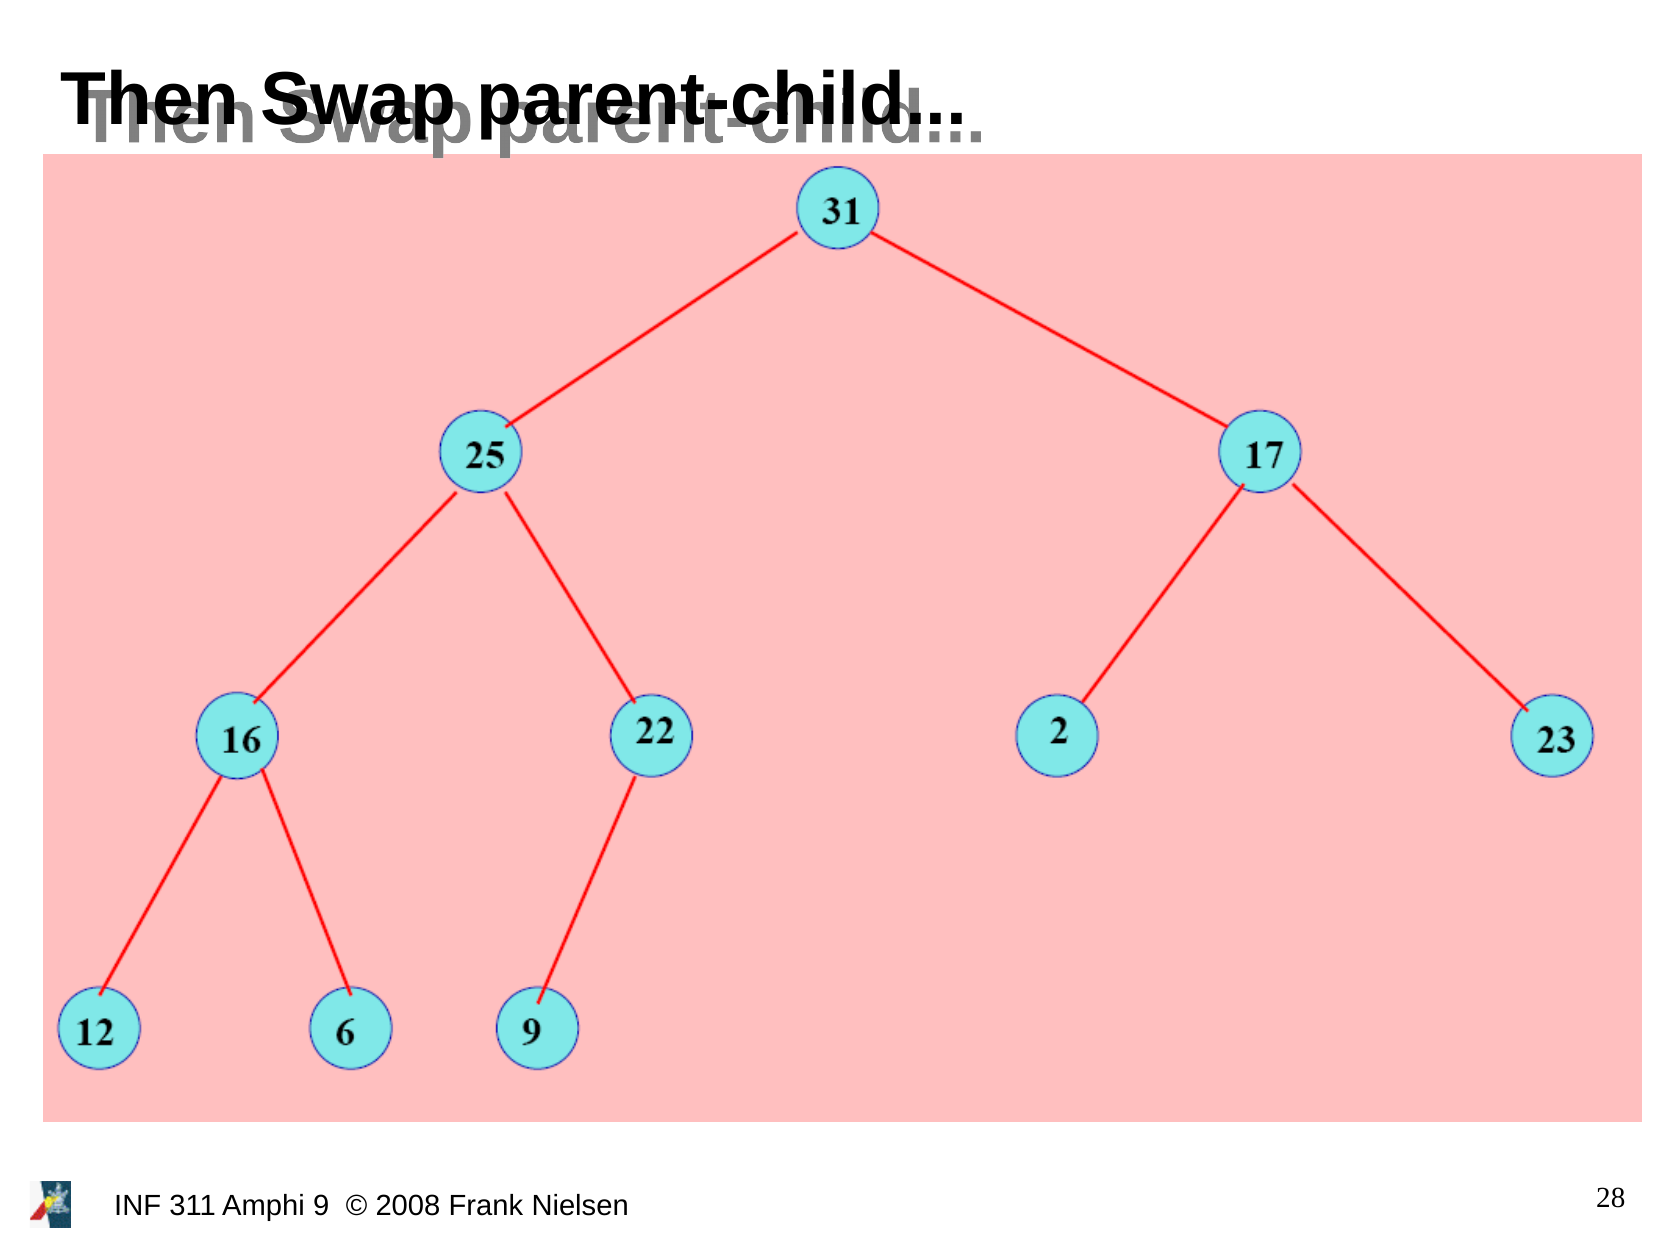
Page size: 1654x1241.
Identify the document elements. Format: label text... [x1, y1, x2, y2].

picture [43, 154, 1642, 1123]
text_box Then Swap parent-child... [46, 48, 1004, 148]
picture [29, 1181, 71, 1228]
